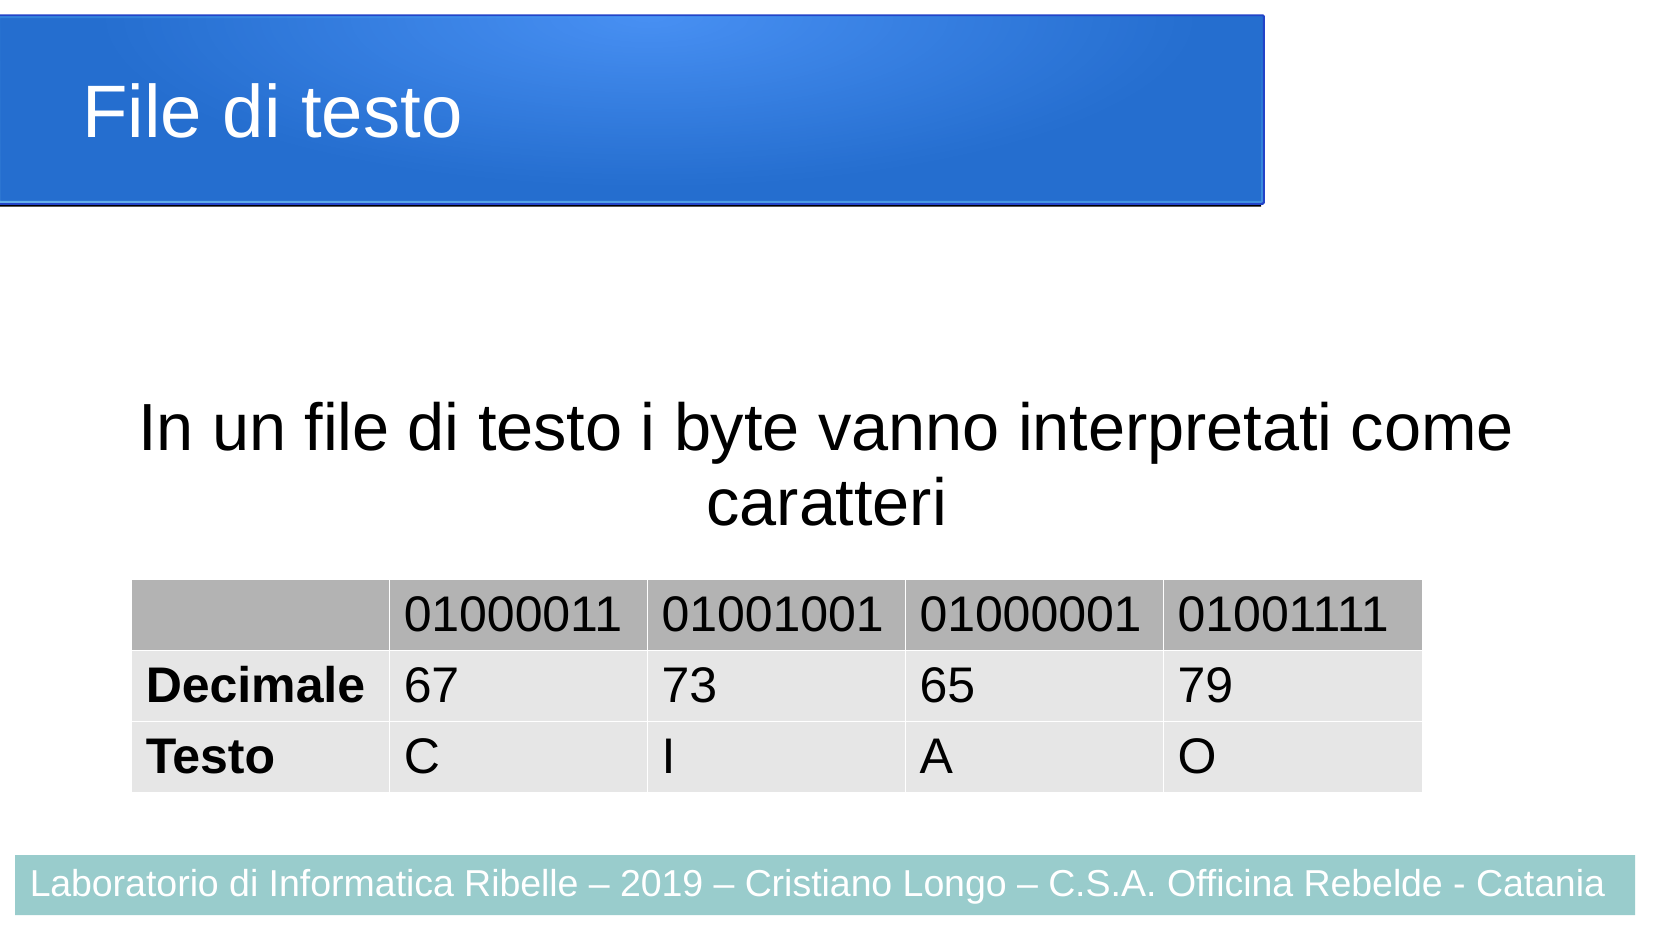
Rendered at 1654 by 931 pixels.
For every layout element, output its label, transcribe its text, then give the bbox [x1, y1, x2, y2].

table_header 01001001 [648, 580, 905, 650]
title File di testo [82, 35, 1235, 189]
table_cell 79 [1164, 651, 1422, 721]
table_cell O [1164, 722, 1422, 792]
table_cell Decimale [132, 651, 389, 721]
text_box Laboratorio di Informatica Ribelle – 2019 – Cristiano Longo – C.S.A. Officina Rebelde - Catania [15, 855, 1636, 916]
table_cell I [648, 722, 905, 792]
table_cell A [906, 722, 1163, 792]
table_header [132, 580, 389, 650]
table_cell Testo [132, 722, 389, 792]
table_header 01001111 [1164, 580, 1422, 650]
table_cell 65 [906, 651, 1163, 721]
table_header 01000001 [906, 580, 1163, 650]
table_cell 73 [648, 651, 905, 721]
table_header 01000011 [390, 580, 647, 650]
table_cell C [390, 722, 647, 792]
subtitle In un file di testo i byte vanno interpretati come caratteri [82, 224, 1571, 855]
table_cell 67 [390, 651, 647, 721]
